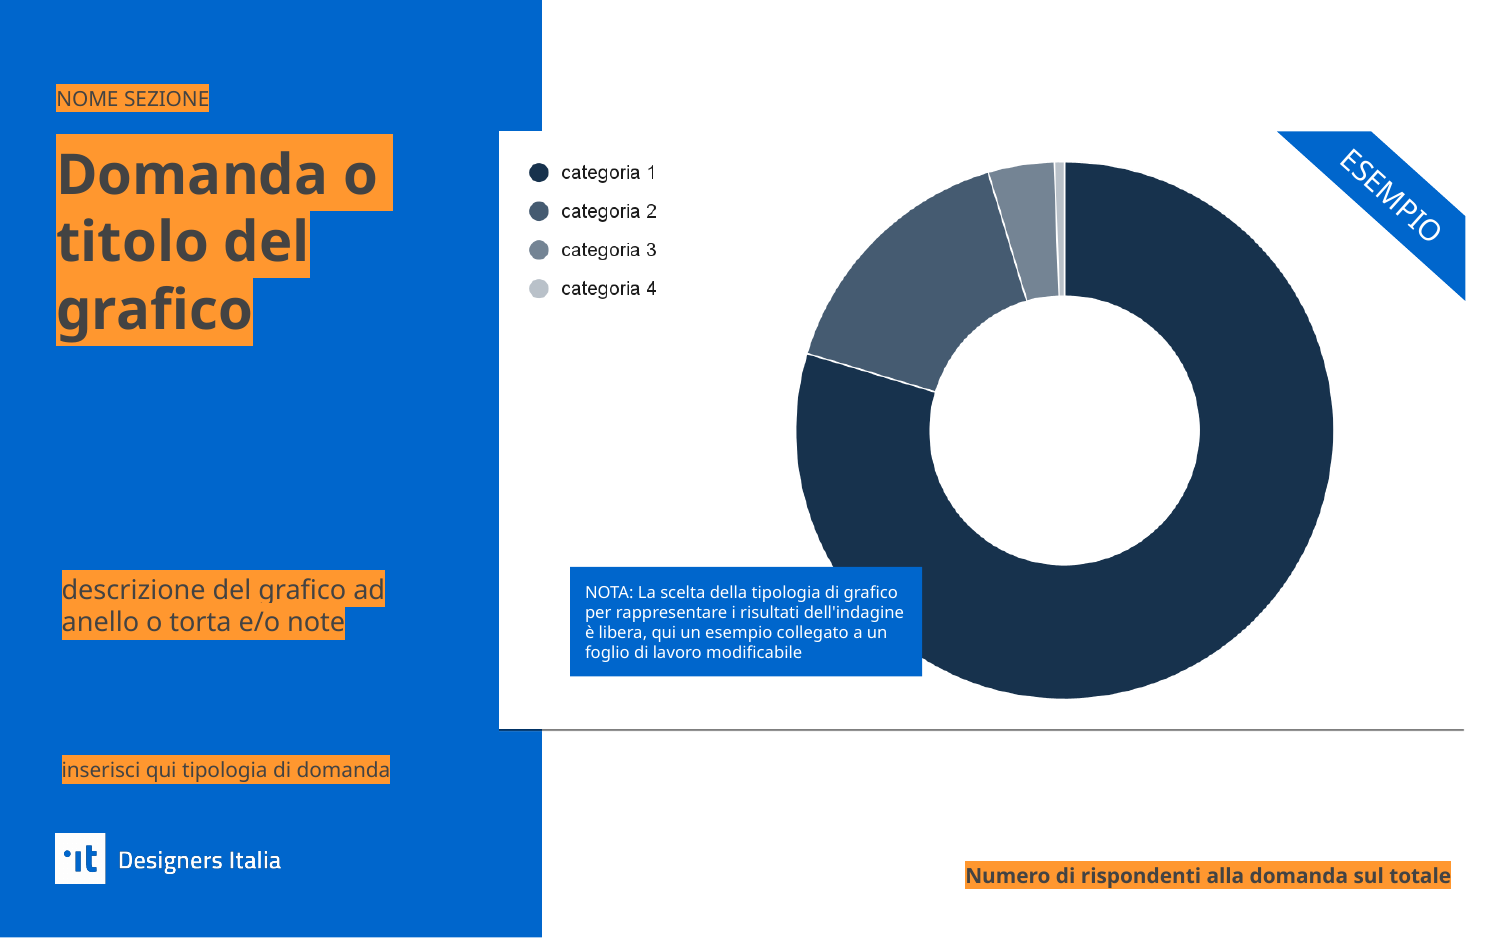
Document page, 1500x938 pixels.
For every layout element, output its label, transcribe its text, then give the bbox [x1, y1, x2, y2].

text_box ESEMPIO [1312, 120, 1473, 271]
text_box NOTA: La scelta della tipologia di grafico per rappresentare i risultati dell'indagine è libera, qui un esempio collegato a un foglio di lavoro modificabile [570, 566, 923, 677]
text_box descrizione del grafico ad anello o torta e/o note [46, 557, 458, 627]
text_box Domanda o titolo del grafico [41, 123, 489, 427]
text_box inserisci qui tipologia di domanda [46, 741, 458, 811]
text_box [1359, 131, 1466, 228]
picture [55, 833, 294, 884]
text_box [1277, 131, 1466, 301]
text_box Numero di rispondenti alla domanda sul totale [854, 847, 1466, 917]
text_box NOME SEZIONE [41, 72, 463, 124]
picture [1372, 131, 1466, 215]
text_box [0, 0, 542, 938]
picture [499, 131, 1466, 729]
